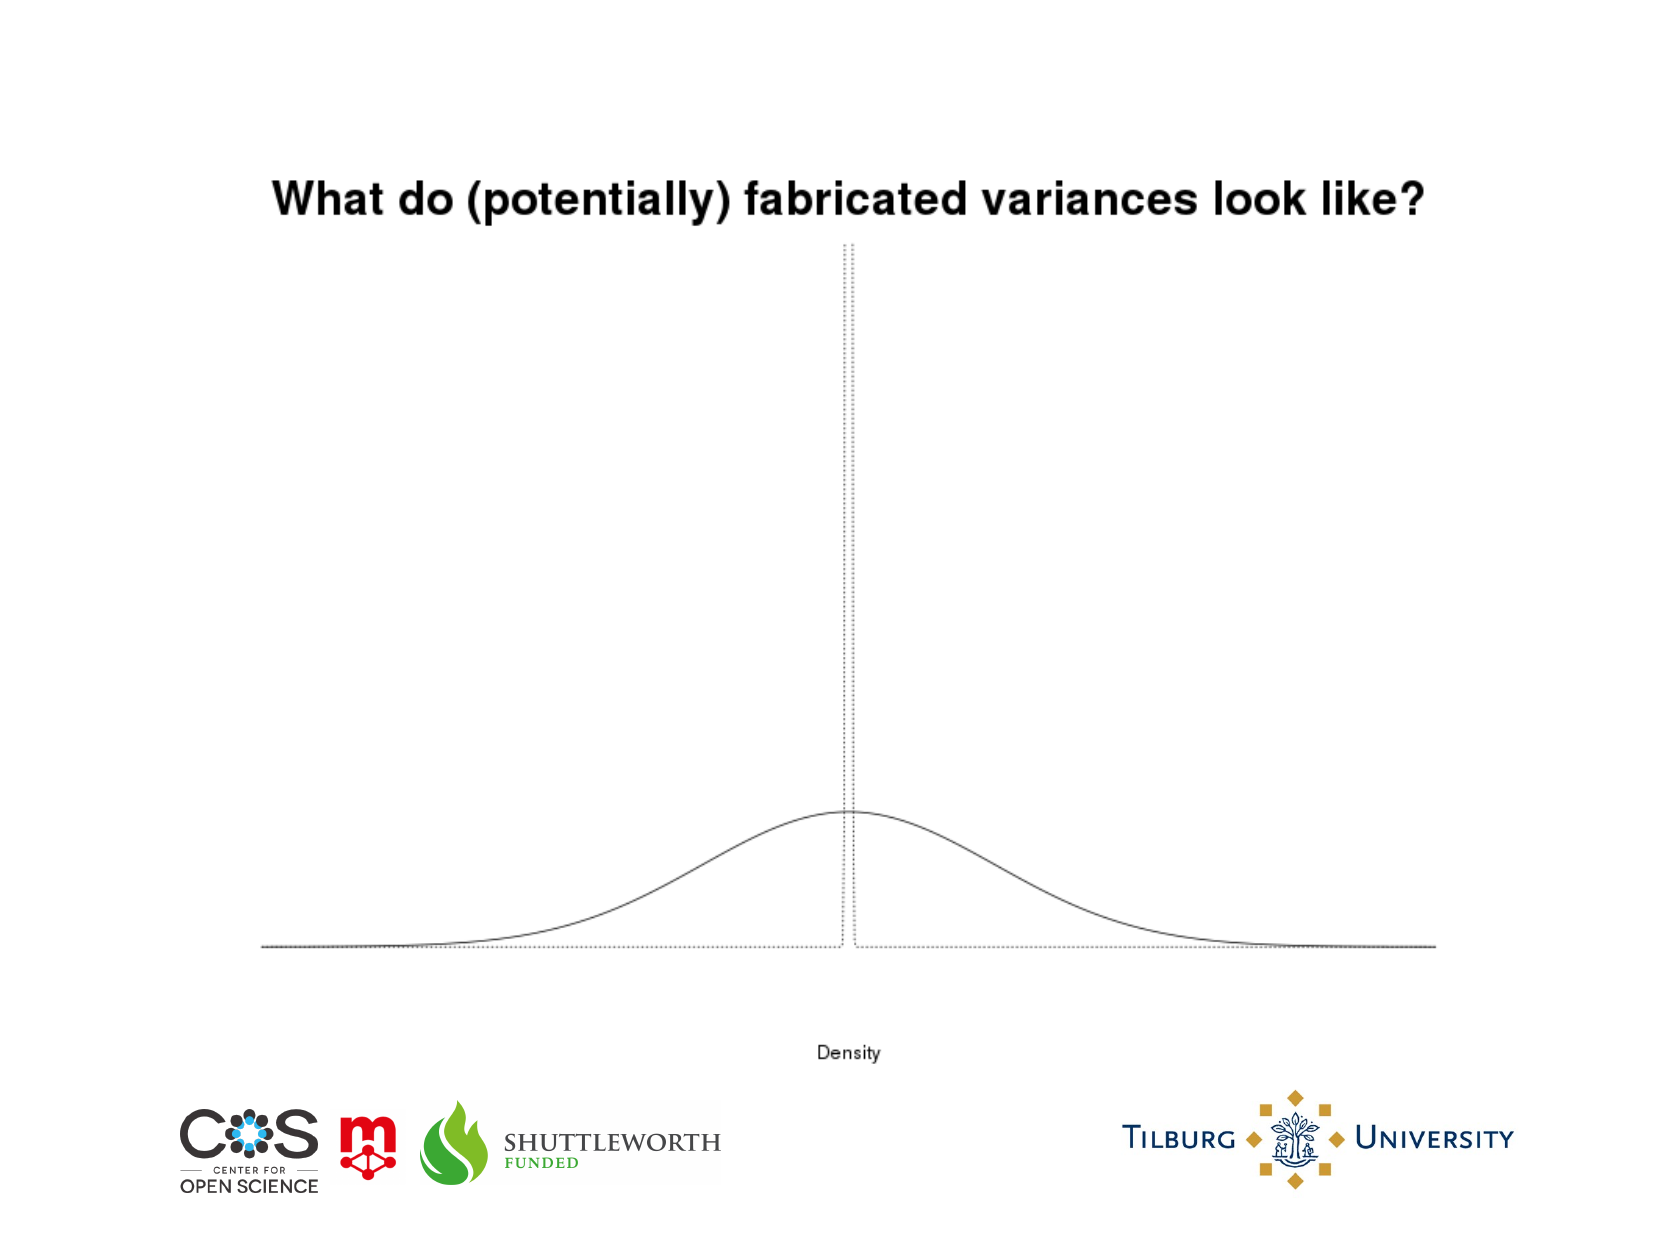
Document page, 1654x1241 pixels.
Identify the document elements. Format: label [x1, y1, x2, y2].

picture [420, 1100, 721, 1186]
picture [180, 1109, 318, 1193]
picture [123, 151, 1530, 1199]
picture [330, 1109, 406, 1186]
